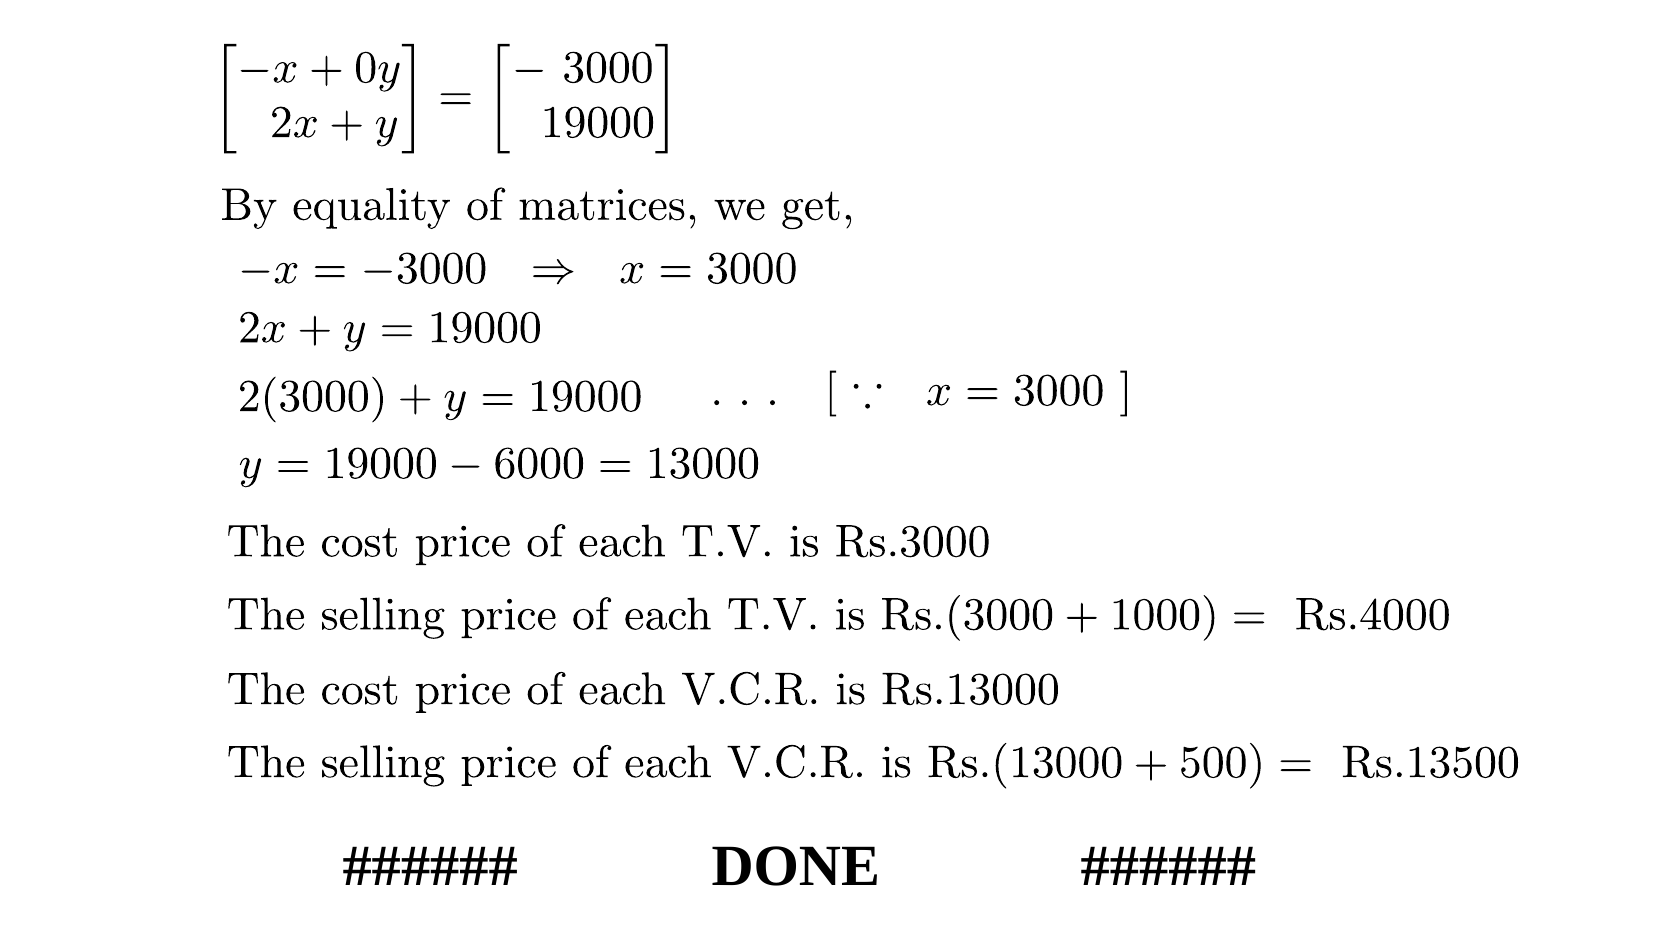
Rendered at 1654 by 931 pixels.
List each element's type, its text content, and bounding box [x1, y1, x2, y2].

text_box [240, 376, 641, 423]
text_box [215, 43, 668, 154]
text_box [228, 742, 1519, 789]
text_box [240, 311, 540, 352]
text_box [712, 370, 1127, 417]
text_box [240, 252, 796, 285]
text_box [228, 671, 1058, 713]
text_box [228, 524, 989, 566]
text_box [228, 595, 1449, 641]
text_box [239, 447, 759, 488]
subtitle ###### DONE ###### [47, 35, 1607, 898]
text_box [222, 187, 852, 230]
